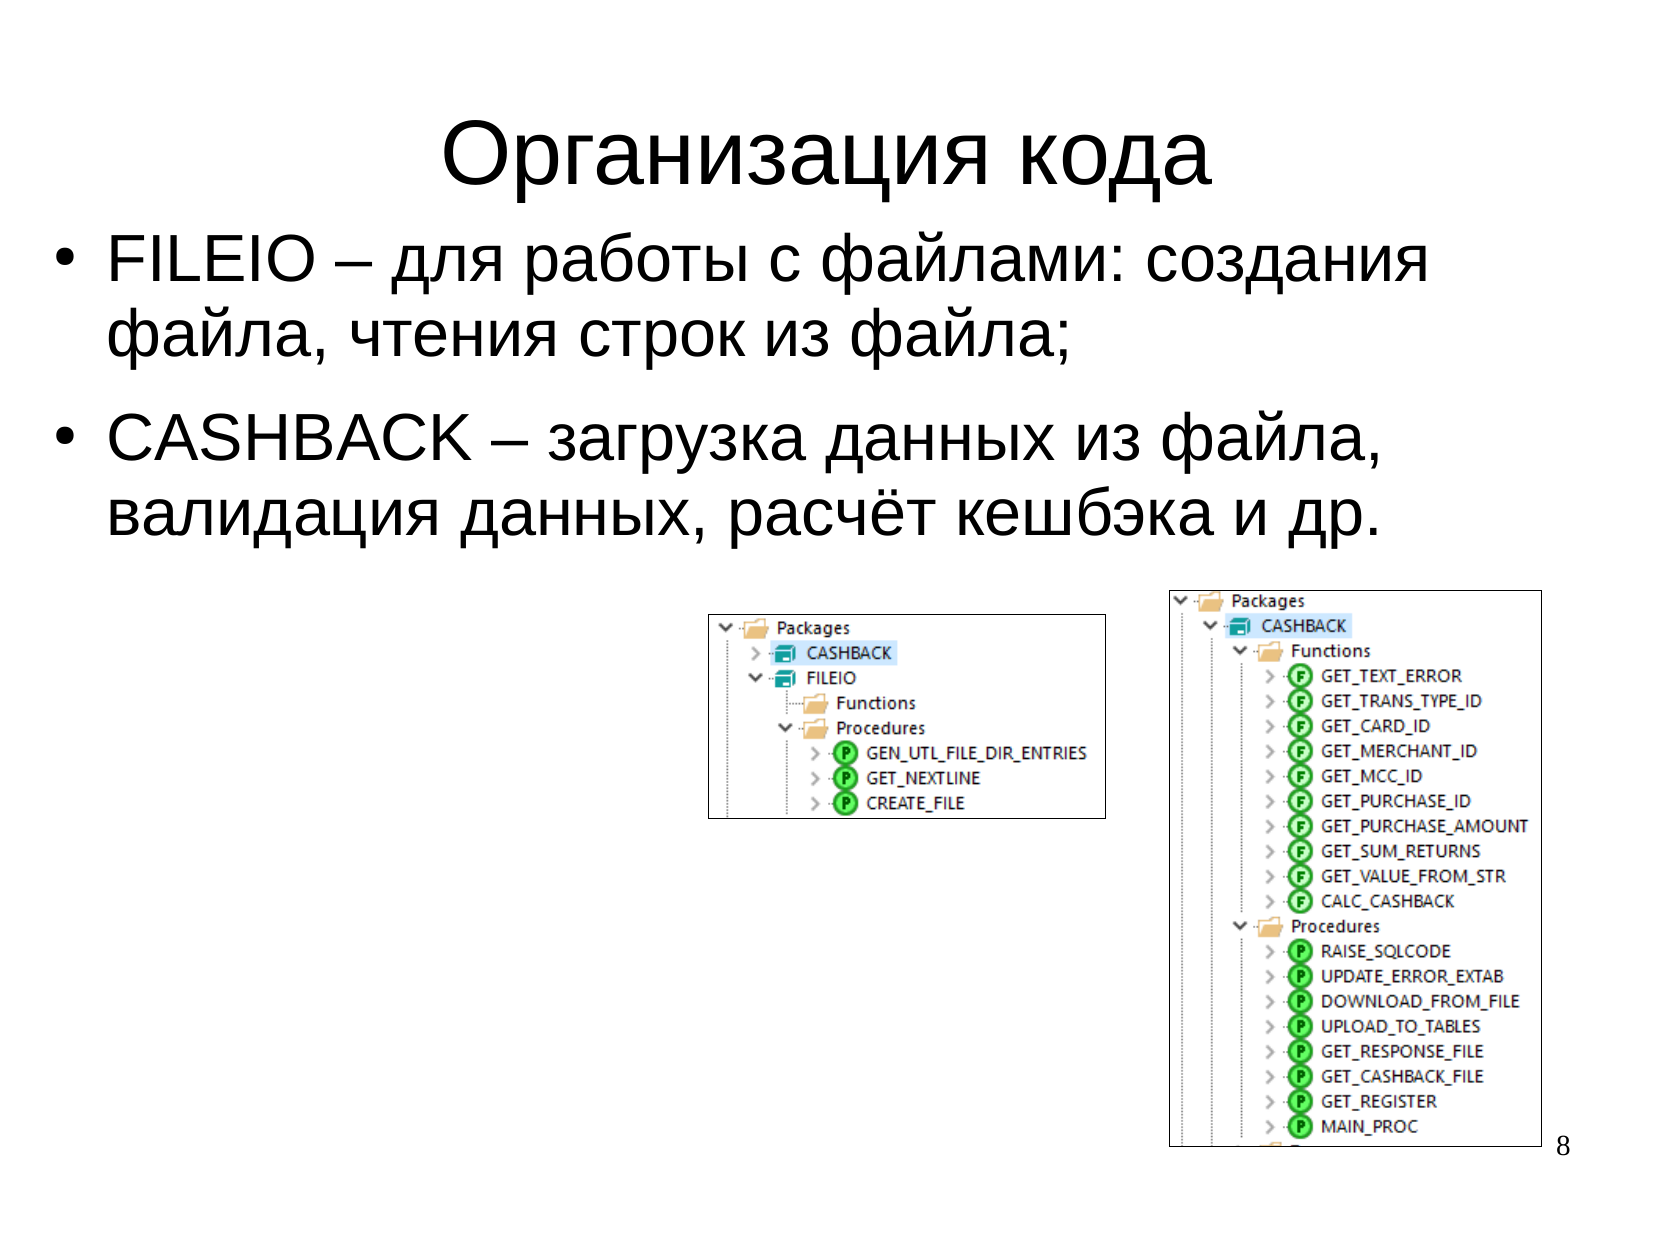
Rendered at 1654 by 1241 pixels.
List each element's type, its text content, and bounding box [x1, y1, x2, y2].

list FILEIO – для работы с файлами: создания файла, чтения строк из файла; CASHBACK – загрузка данных из файла, валидация данных, расчёт кешбэка и др. [35, 220, 1524, 1040]
picture [708, 614, 1106, 819]
picture [1169, 590, 1542, 1147]
title Организация кода [82, 49, 1571, 257]
